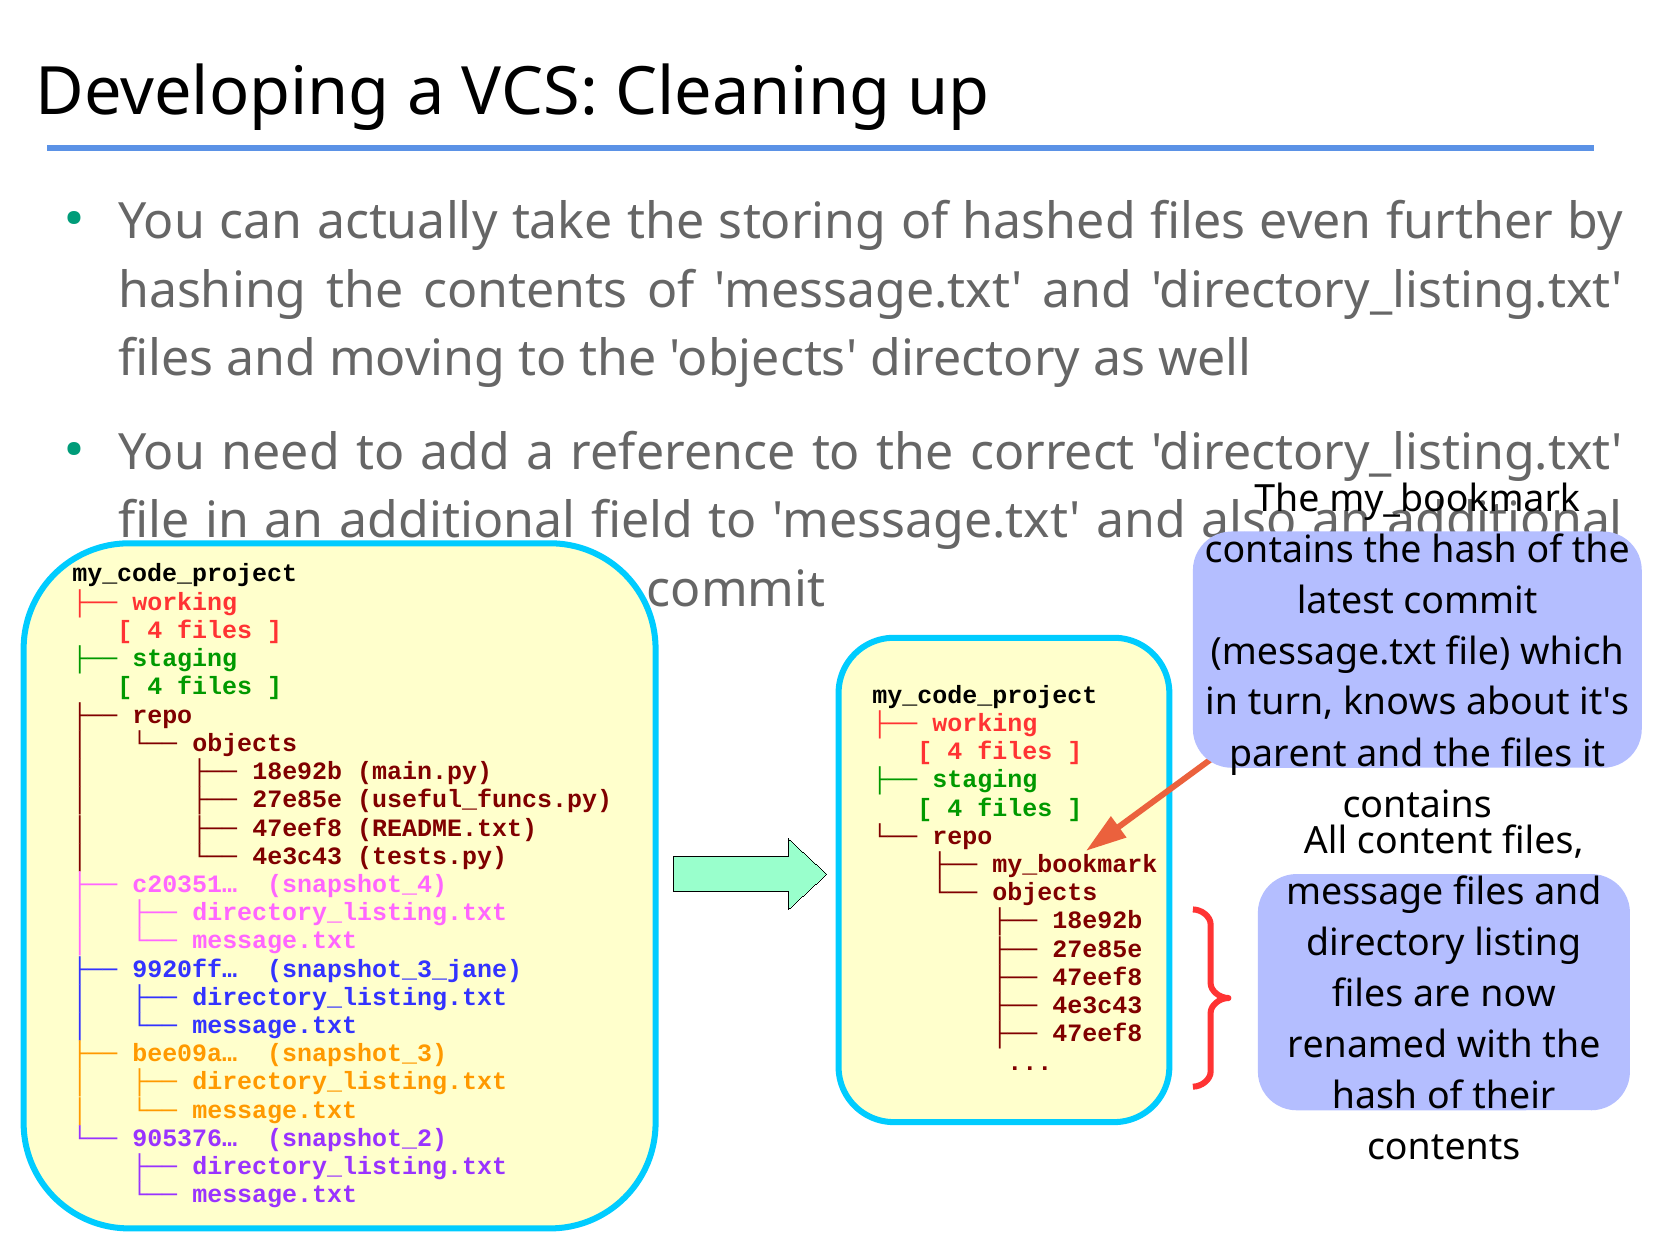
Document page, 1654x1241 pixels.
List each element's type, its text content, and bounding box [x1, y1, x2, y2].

text_box All content files, message files and directory listing files are now renamed with the hash of their contents [1257, 874, 1630, 1111]
text_box my_code_project ├── working [ 4 files ] ├── staging [ 4 files ] └── repo ├── my_bookmark └── objects ├── 18e92b ├── 27e85e ├── 47eef8 ├── 4e3c43 ├── 47eef8 ... [838, 637, 1170, 1123]
text_box [673, 838, 827, 910]
text_box my_code_project ├── working [ 4 files ] ├── staging [ 4 files ] ├── repo │ └── objects │ ├── 18e92b (main.py) │ ├── 27e85e (useful_funcs.py) │ ├── 47eef8 (README.txt) │ └── 4e3c43 (tests.py) ├── c20351… (snapshot_4) │ ├── directory_listing.txt │ └── message.txt ├── 9920ff… (snapshot_3_jane) │ ├── directory_listing.txt │ └── message.txt ├── bee09a… (snapshot_3) │ ├── directory_listing.txt │ └── message.txt └── 905376… (snapshot_2) ├── directory_listing.txt └── message.txt [23, 543, 656, 1229]
title Developing a VCS: Cleaning up [35, 4, 1583, 173]
list You can actually take the storing of hashed files even further by hashing the contents of 'message.txt' and 'directory_listing.txt' files and moving to the 'objects' directory as well You need to add a reference to the correct 'directory_listing.txt' file in an additional field to 'message.txt' and also an additional file to point to the last commit [47, 185, 1625, 1174]
text_box The my_bookmark contains the hash of the latest commit (message.txt file) which in turn, knows about it's parent and the files it contains [1192, 531, 1642, 768]
